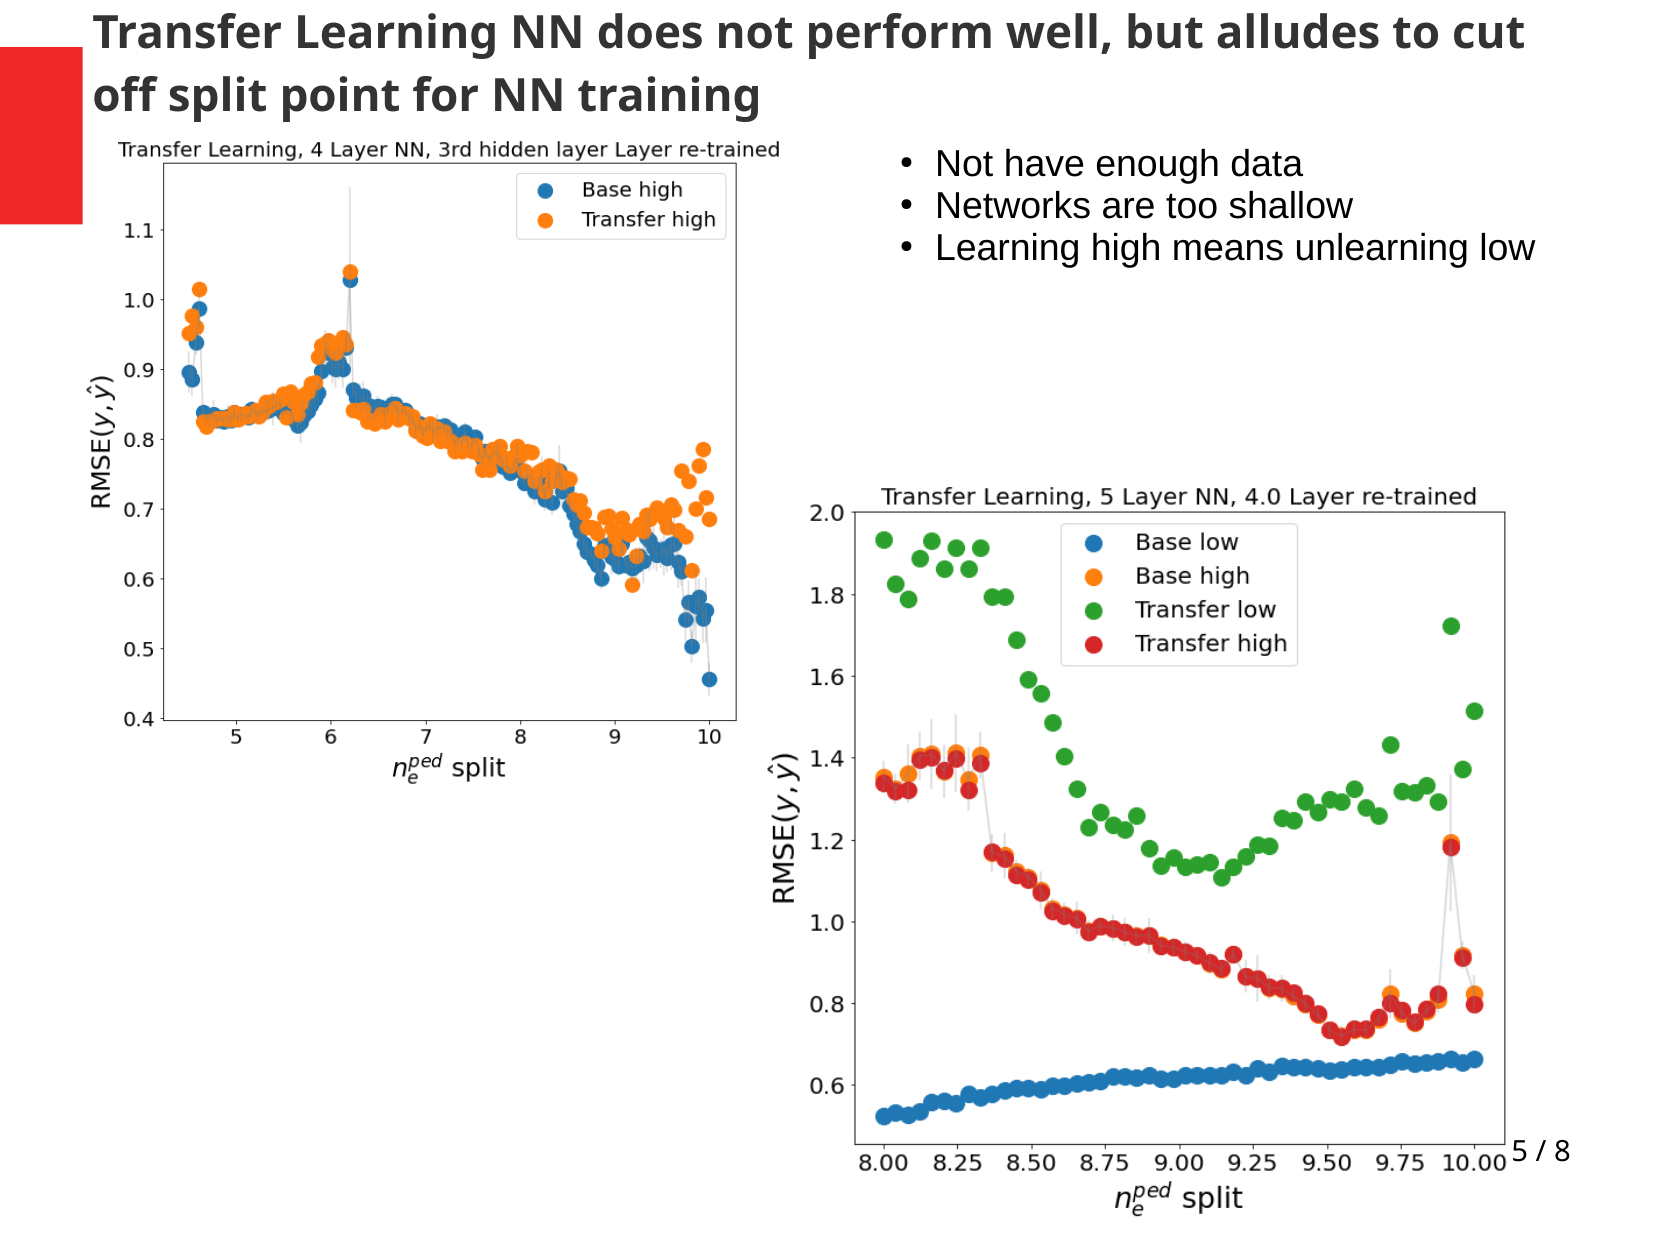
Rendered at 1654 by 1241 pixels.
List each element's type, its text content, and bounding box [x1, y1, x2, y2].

picture [79, 134, 1516, 1229]
text_box Not have enough data Networks are too shallow Learning high means unlearning low [885, 135, 1576, 318]
title Transfer Learning NN does not perform well, but alludes to cut off split point for NN training [92, 0, 1546, 125]
